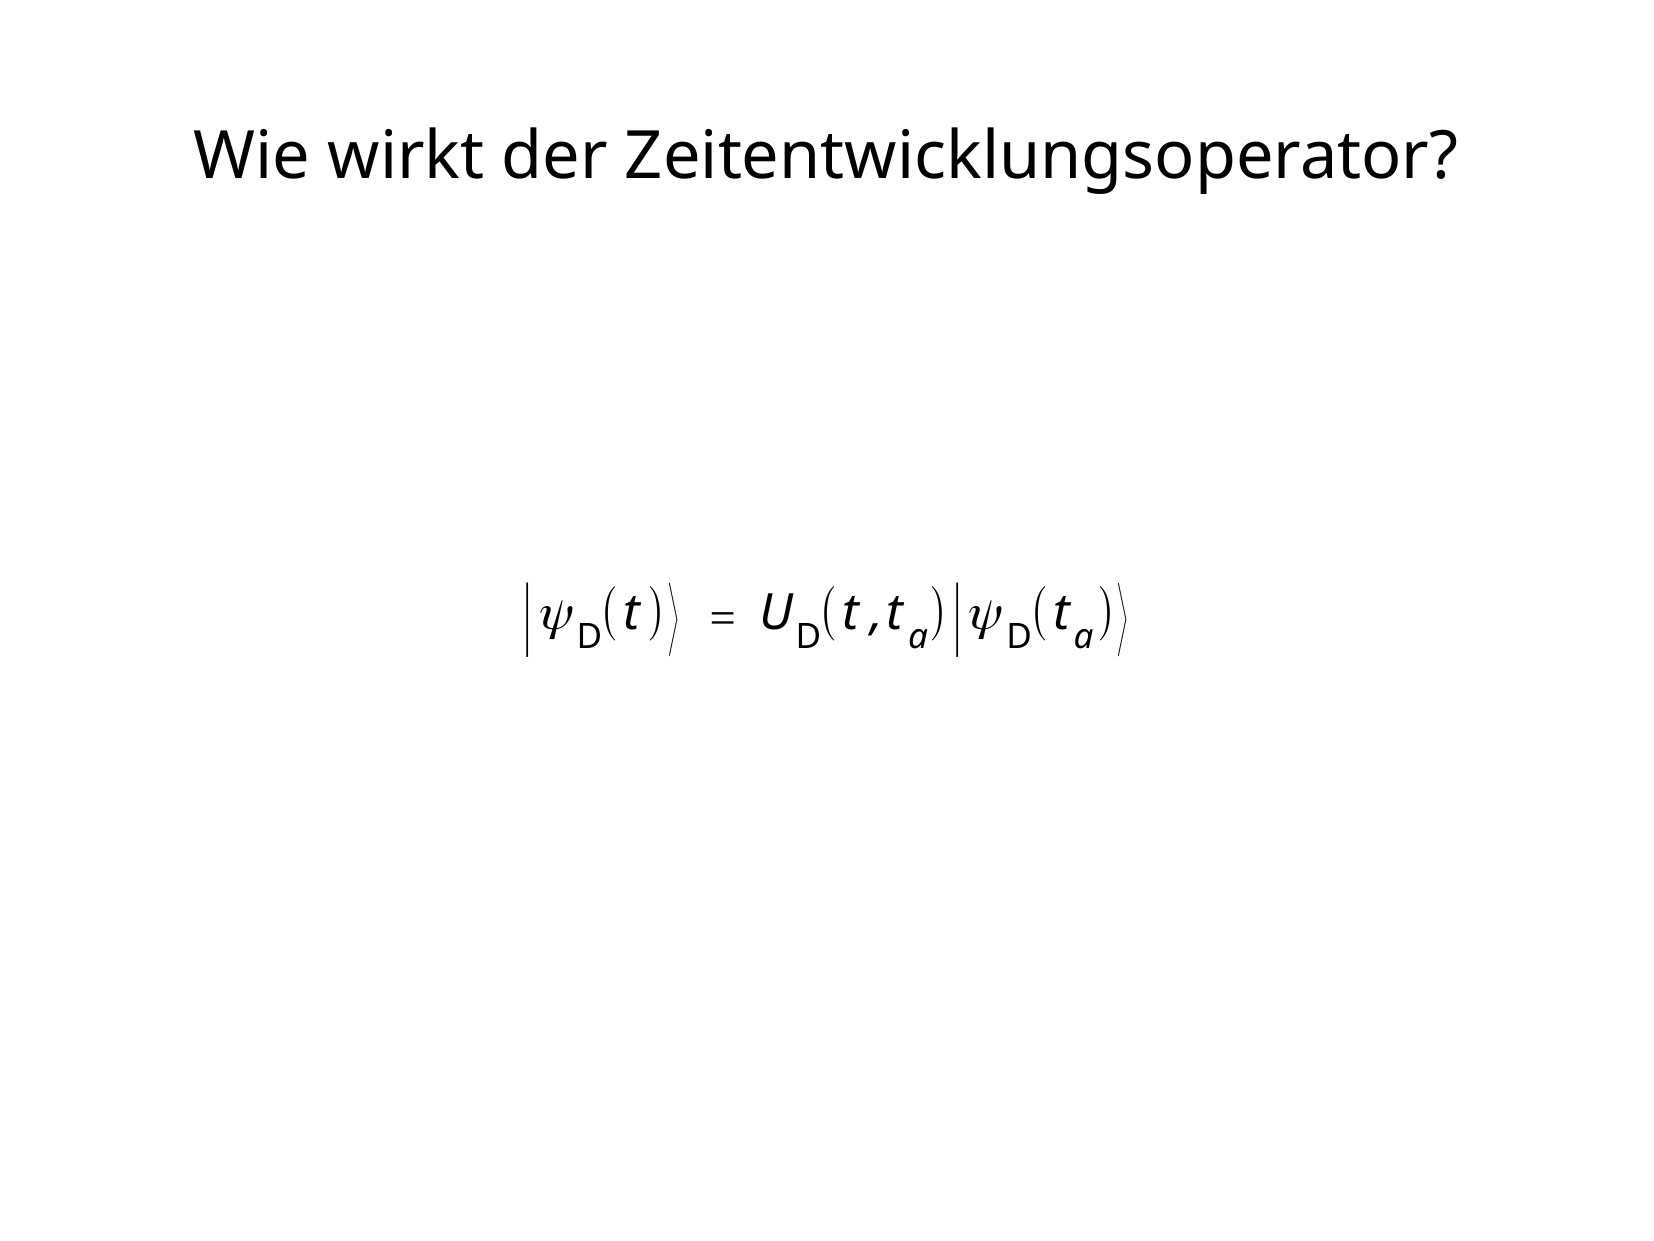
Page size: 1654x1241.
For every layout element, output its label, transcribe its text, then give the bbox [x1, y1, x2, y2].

chart [514, 580, 1140, 660]
title Wie wirkt der Zeitentwicklungsoperator? [82, 49, 1571, 257]
